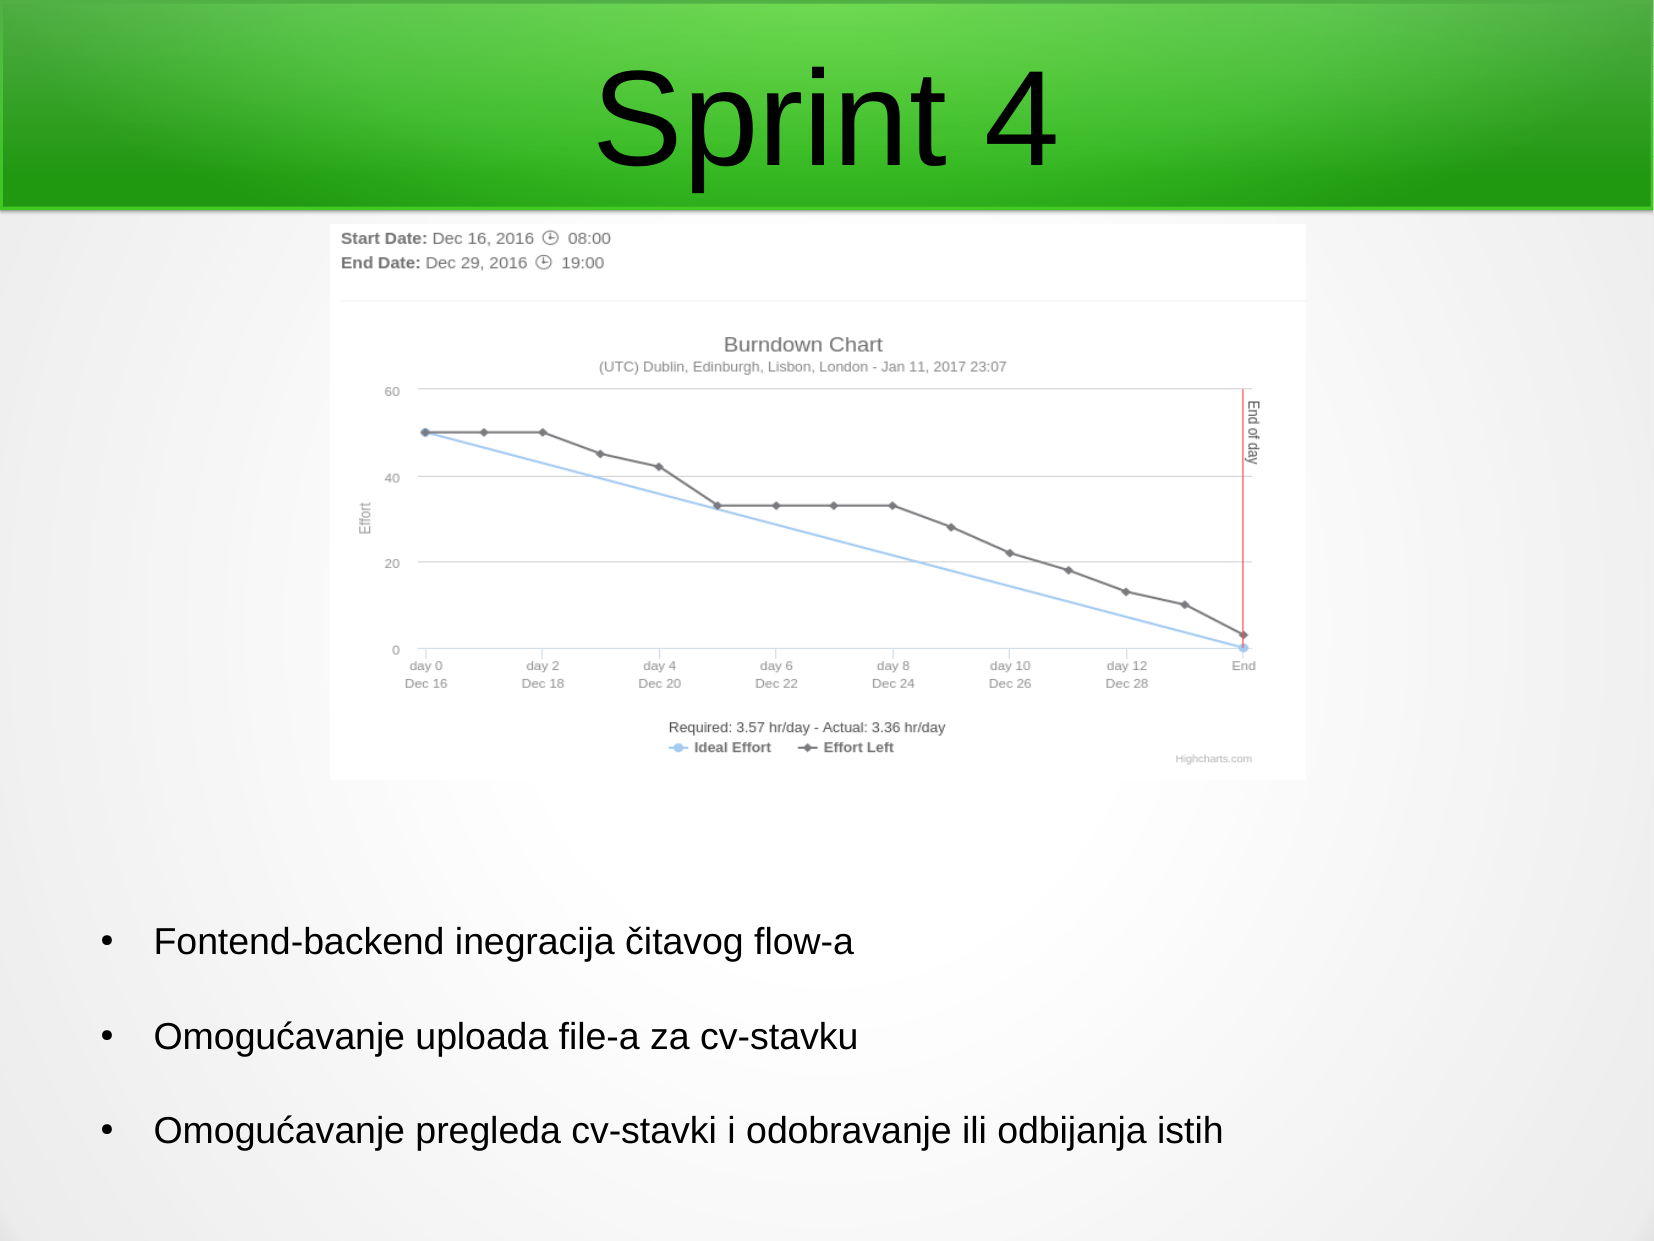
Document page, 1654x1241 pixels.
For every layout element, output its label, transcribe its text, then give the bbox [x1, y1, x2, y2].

list Fontend-backend inegracija čitavog flow-a Omogućavanje uploada file-a za cv-stavku Omogućavanje pregleda cv-stavki i odobravanje ili odbijanja istih [82, 826, 1571, 1171]
picture [330, 224, 1306, 781]
title Sprint 4 [82, 42, 1571, 195]
